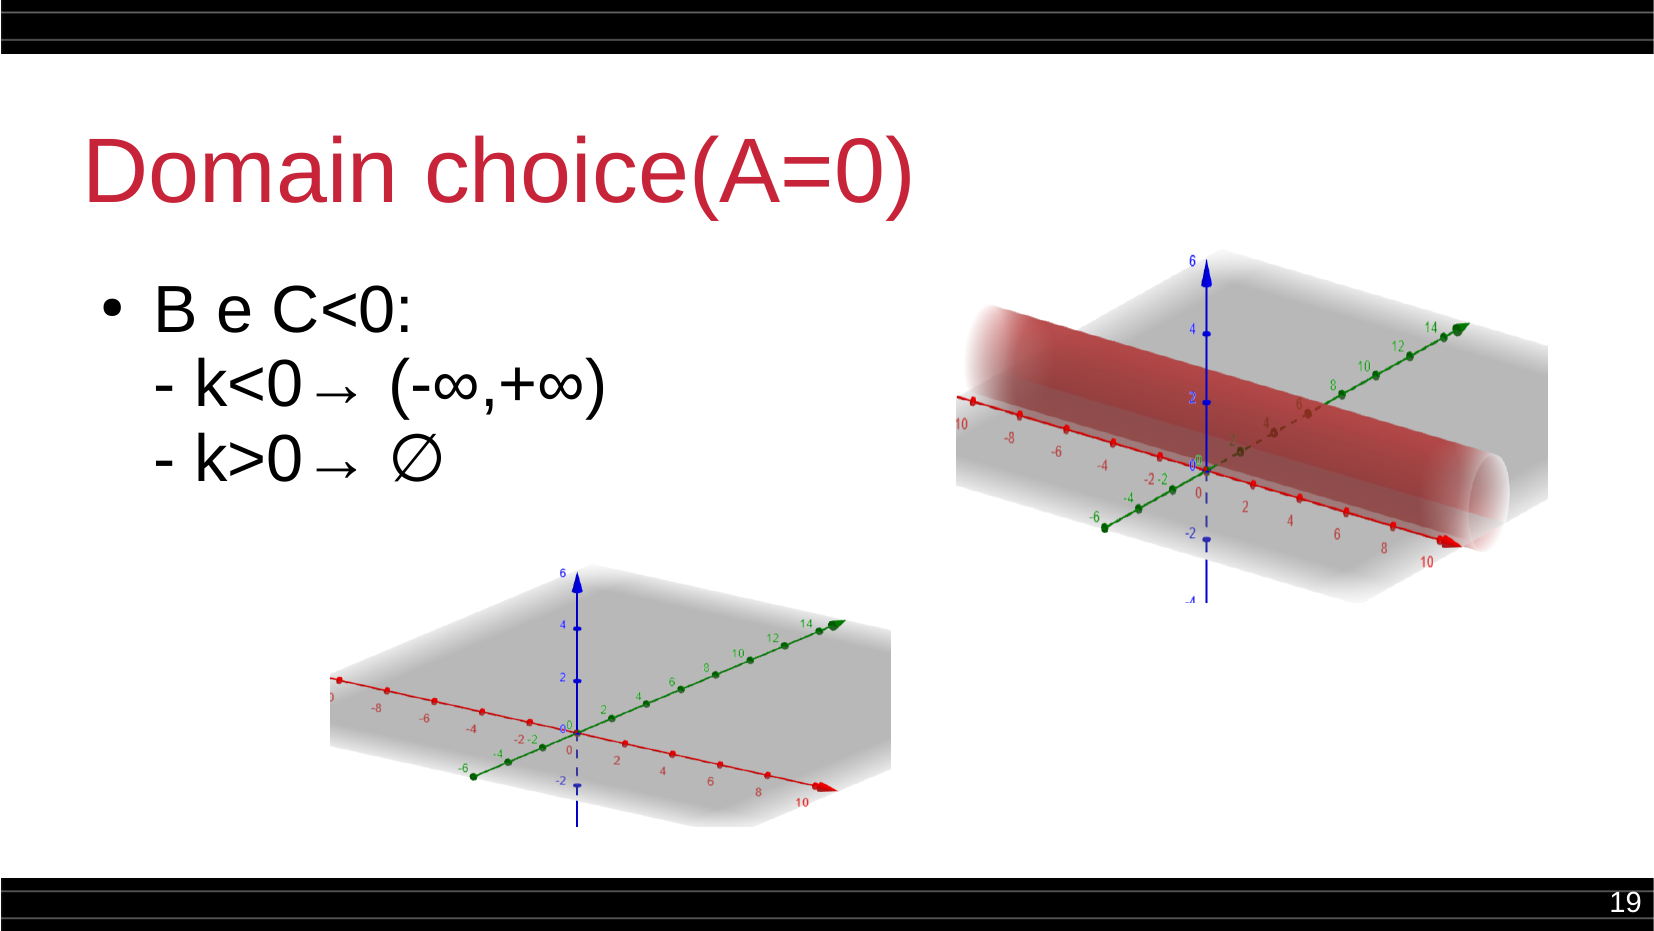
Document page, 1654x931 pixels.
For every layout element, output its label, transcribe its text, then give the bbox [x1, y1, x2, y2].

picture [330, 555, 891, 827]
picture [1, 0, 1654, 54]
title Domain choice(A=0) [82, 92, 1571, 249]
picture [956, 224, 1548, 603]
list B e C<0: - k<0→ (-∞,+∞) - k>0→ ∅ [82, 271, 1571, 851]
picture [1, 878, 1654, 931]
